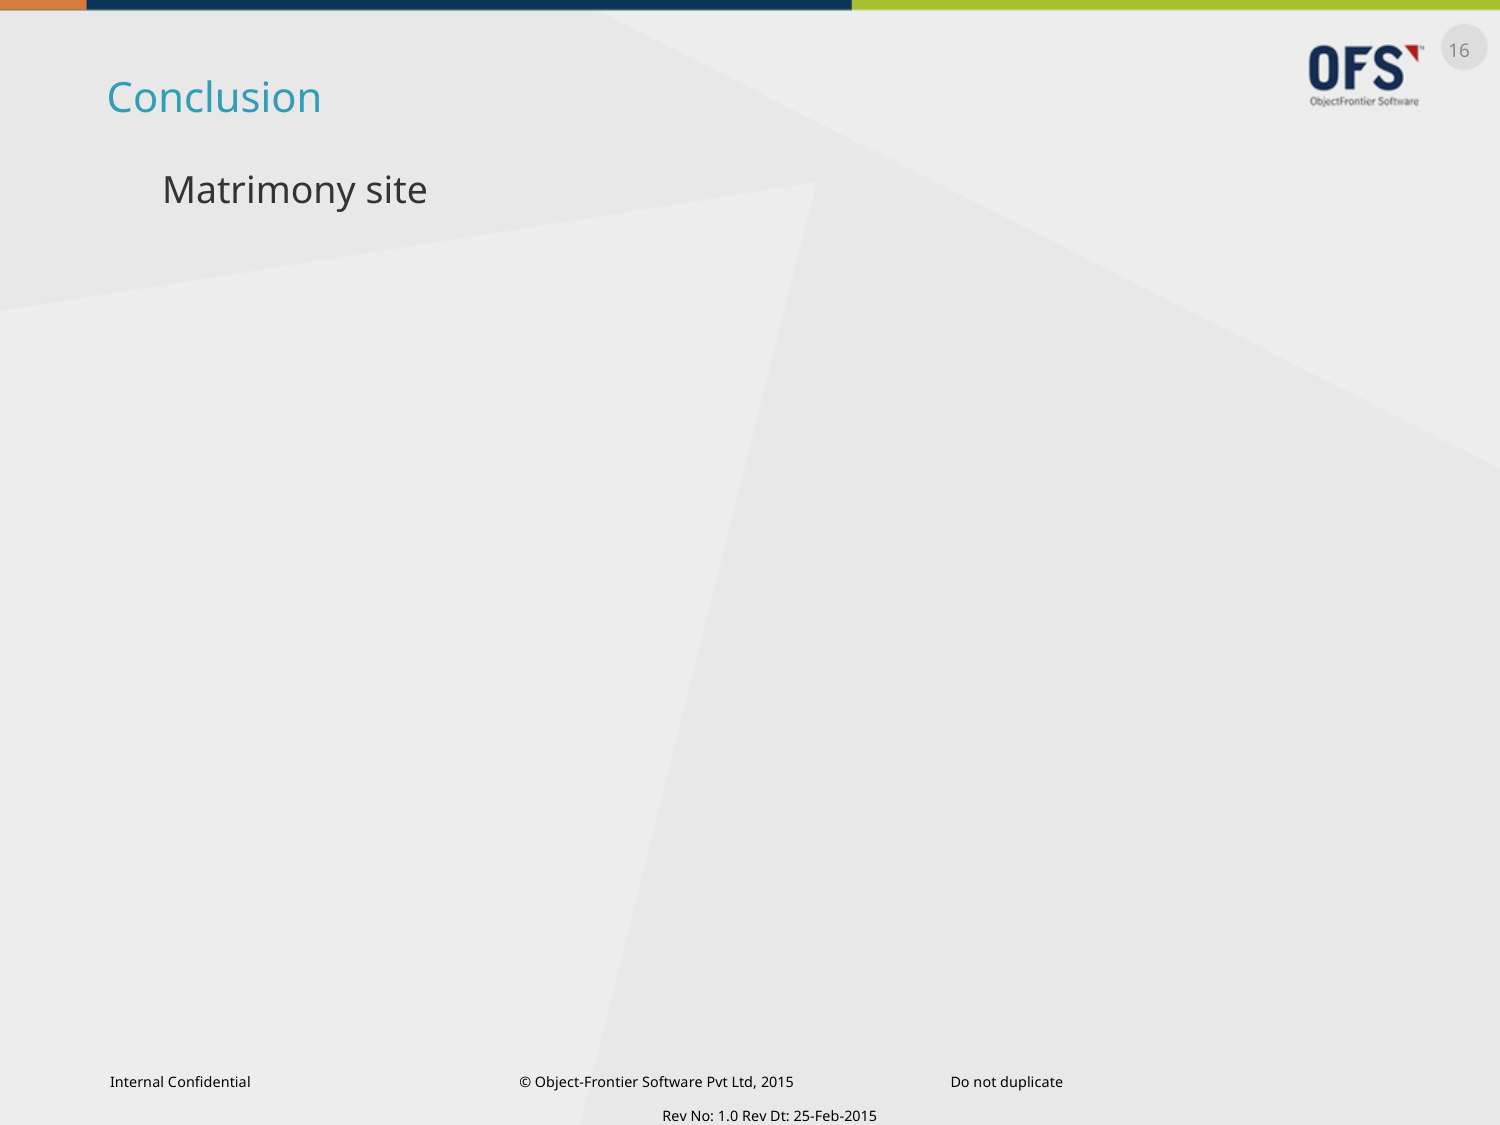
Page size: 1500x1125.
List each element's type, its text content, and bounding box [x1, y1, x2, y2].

list Matrimony site [90, 149, 1441, 449]
title Conclusion [91, 40, 1442, 150]
picture [0, 0, 1500, 1125]
